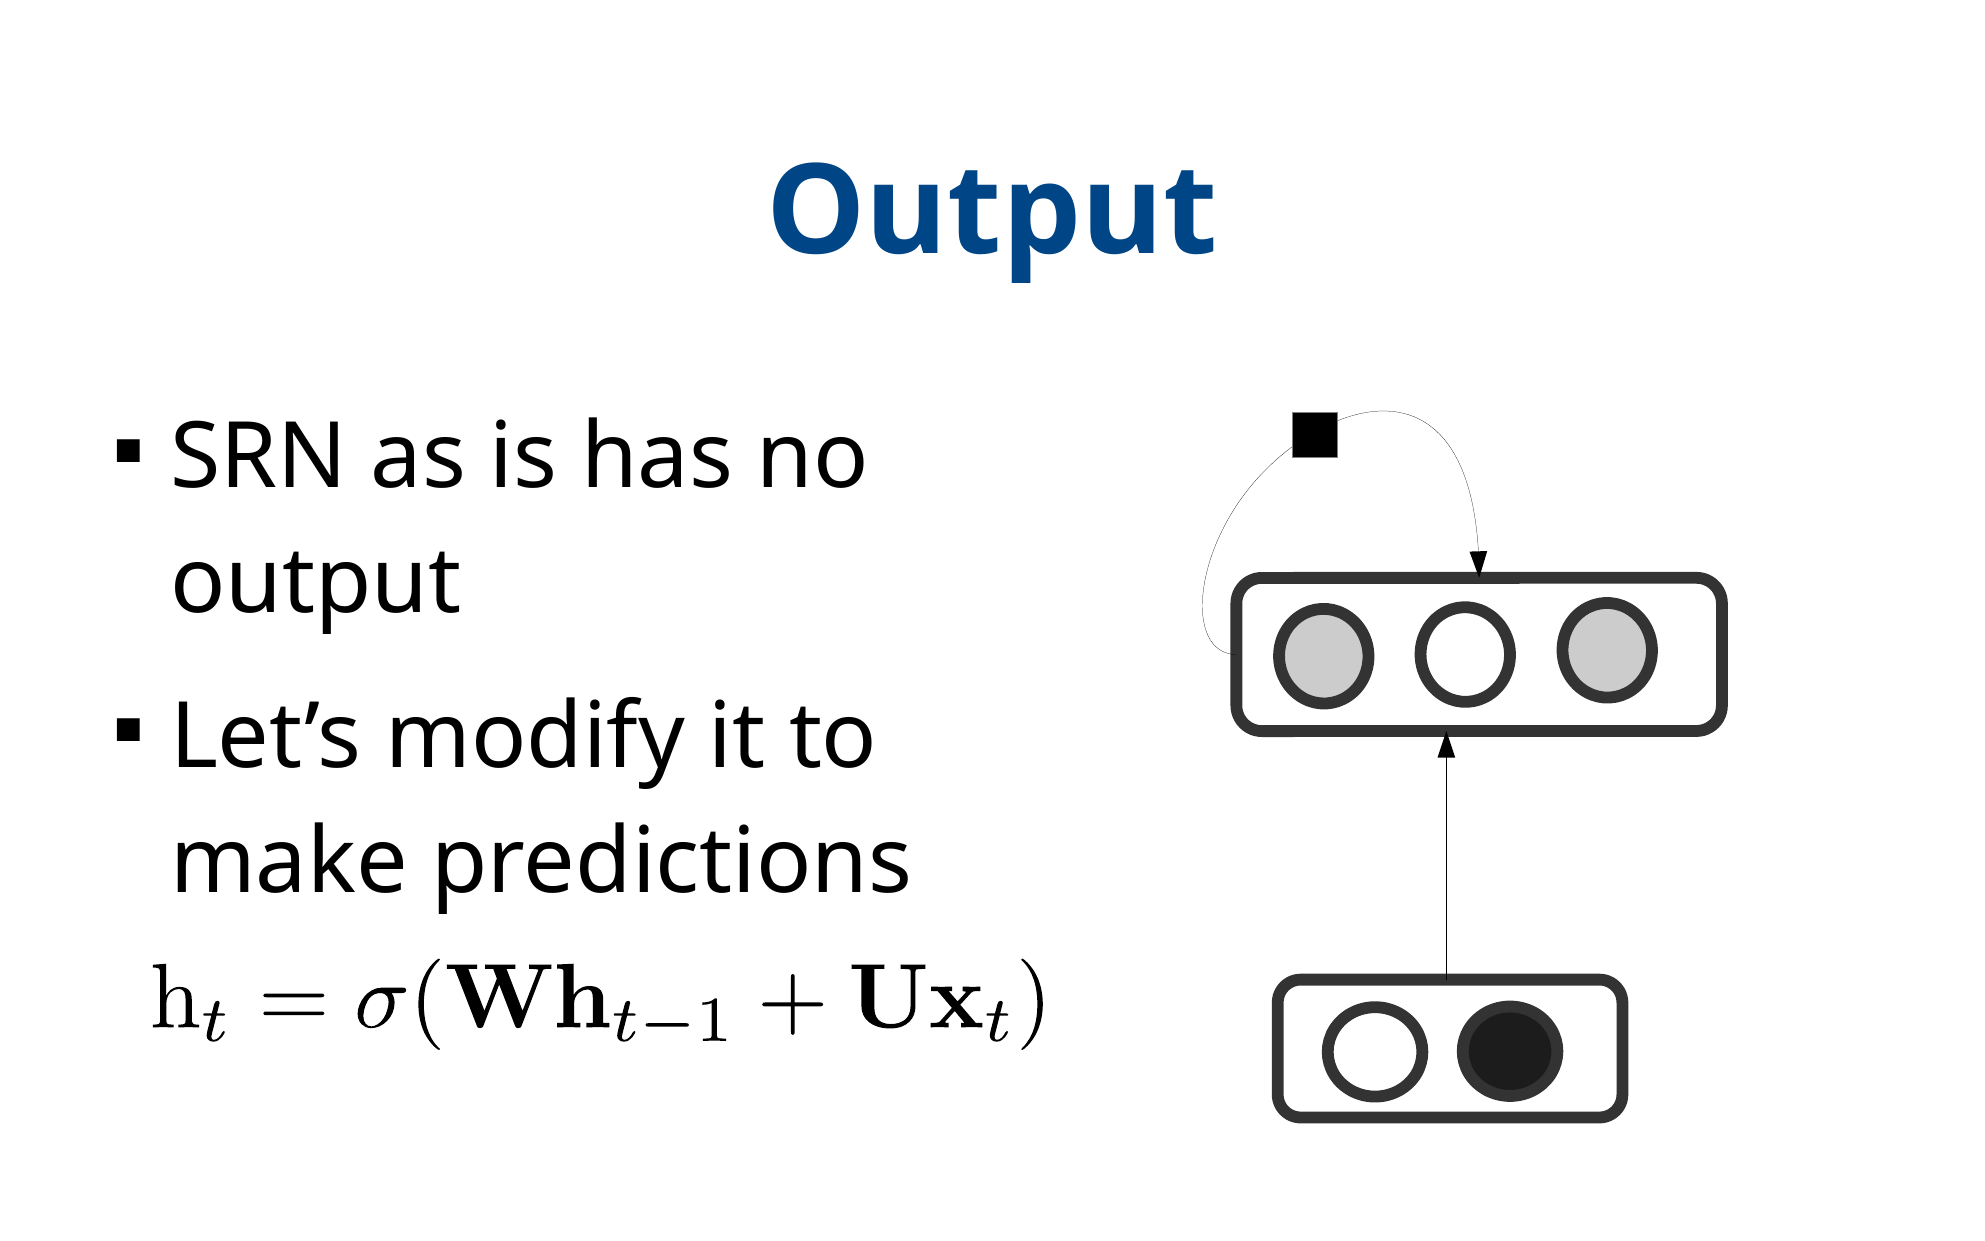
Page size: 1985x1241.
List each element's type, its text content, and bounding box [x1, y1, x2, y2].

text_box [1327, 1007, 1423, 1097]
text_box [1279, 608, 1369, 704]
text_box [1562, 603, 1652, 698]
text_box [1462, 1006, 1558, 1096]
list SRN as is has no output Let’s modify it to make predictions [99, 389, 952, 1110]
title Output [99, 49, 1885, 360]
text_box [1420, 607, 1510, 702]
text_box [1292, 412, 1338, 458]
text_box [150, 958, 1052, 1051]
